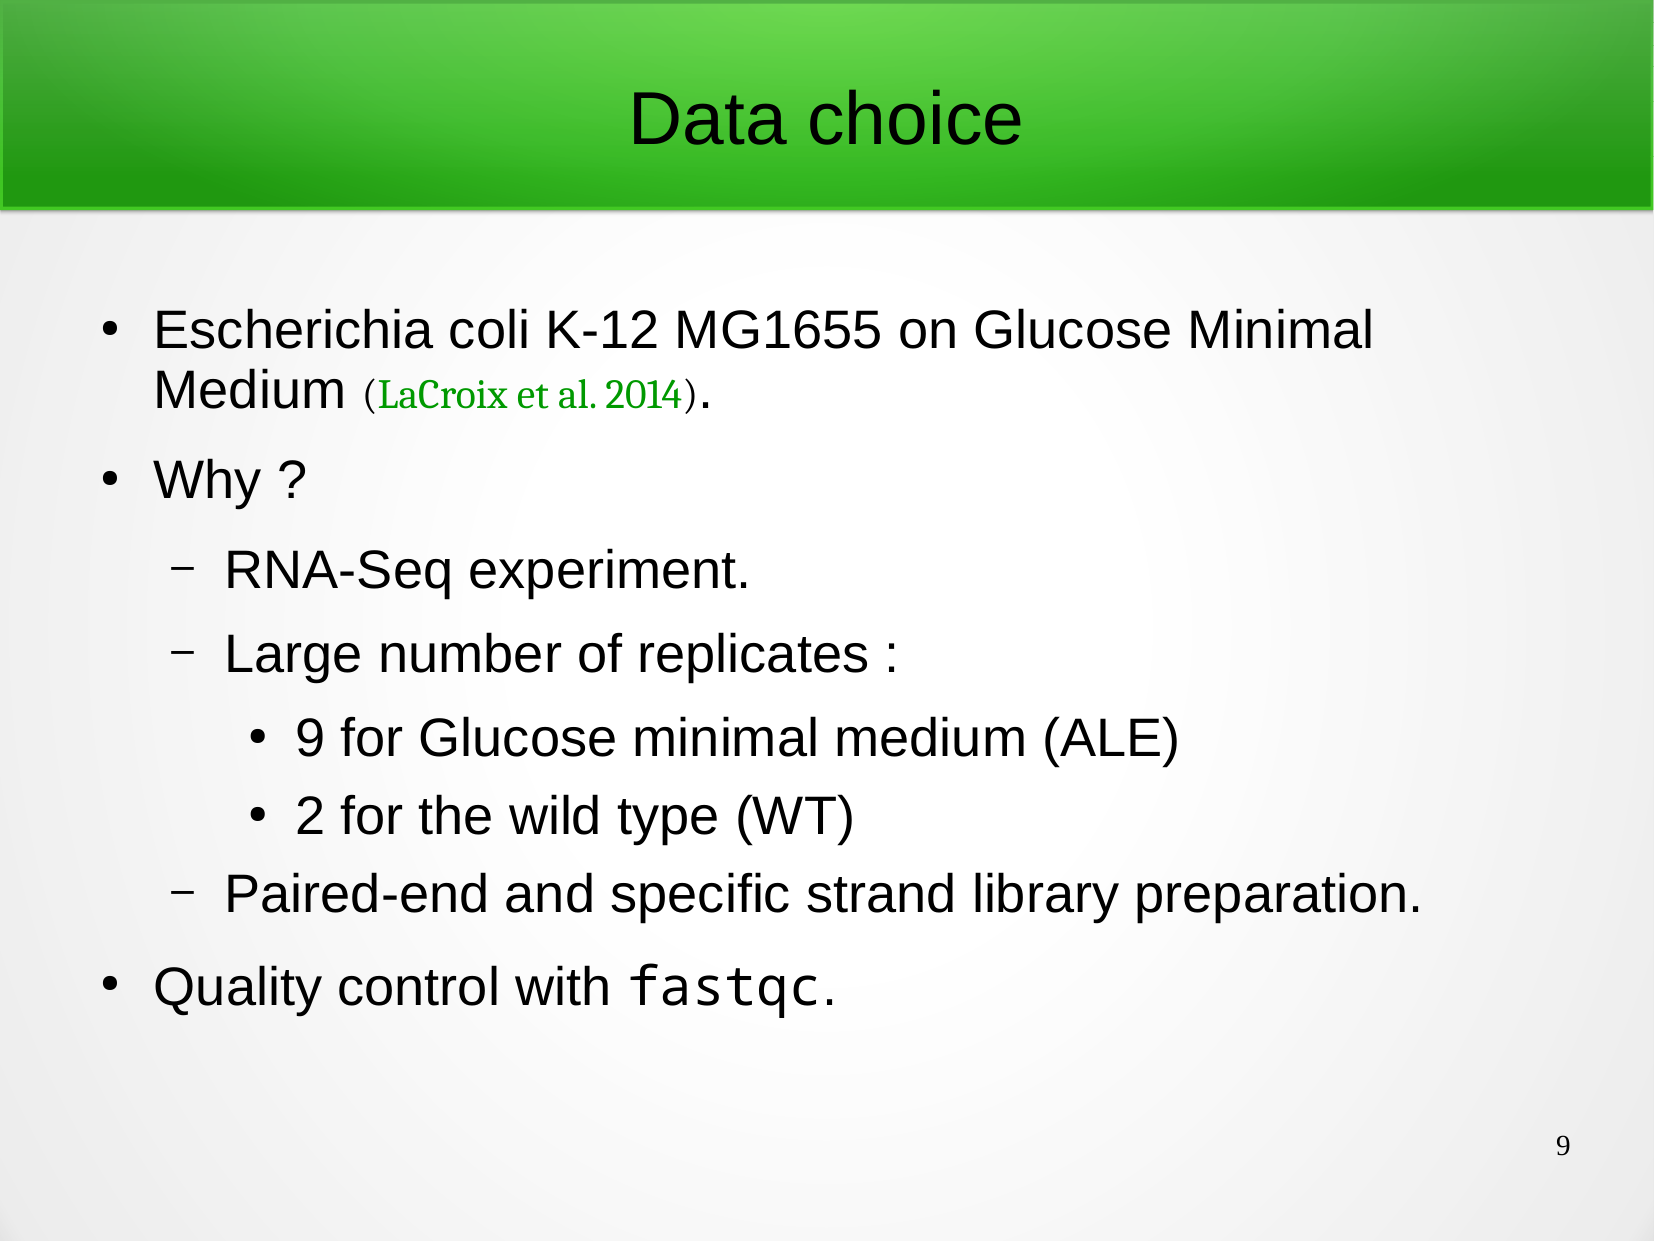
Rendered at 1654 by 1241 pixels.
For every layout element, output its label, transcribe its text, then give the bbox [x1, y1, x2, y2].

title Data choice [82, 47, 1571, 189]
list Escherichia coli K-12 MG1655 on Glucose Minimal Medium (LaCroix et al. 2014). Why ? RNA-Seq experiment. Large number of replicates : 9 for Glucose minimal medium (ALE) 2 for the wild type (WT) Paired-end and specific strand library preparation. Quality control with fastqc. [82, 299, 1571, 1111]
